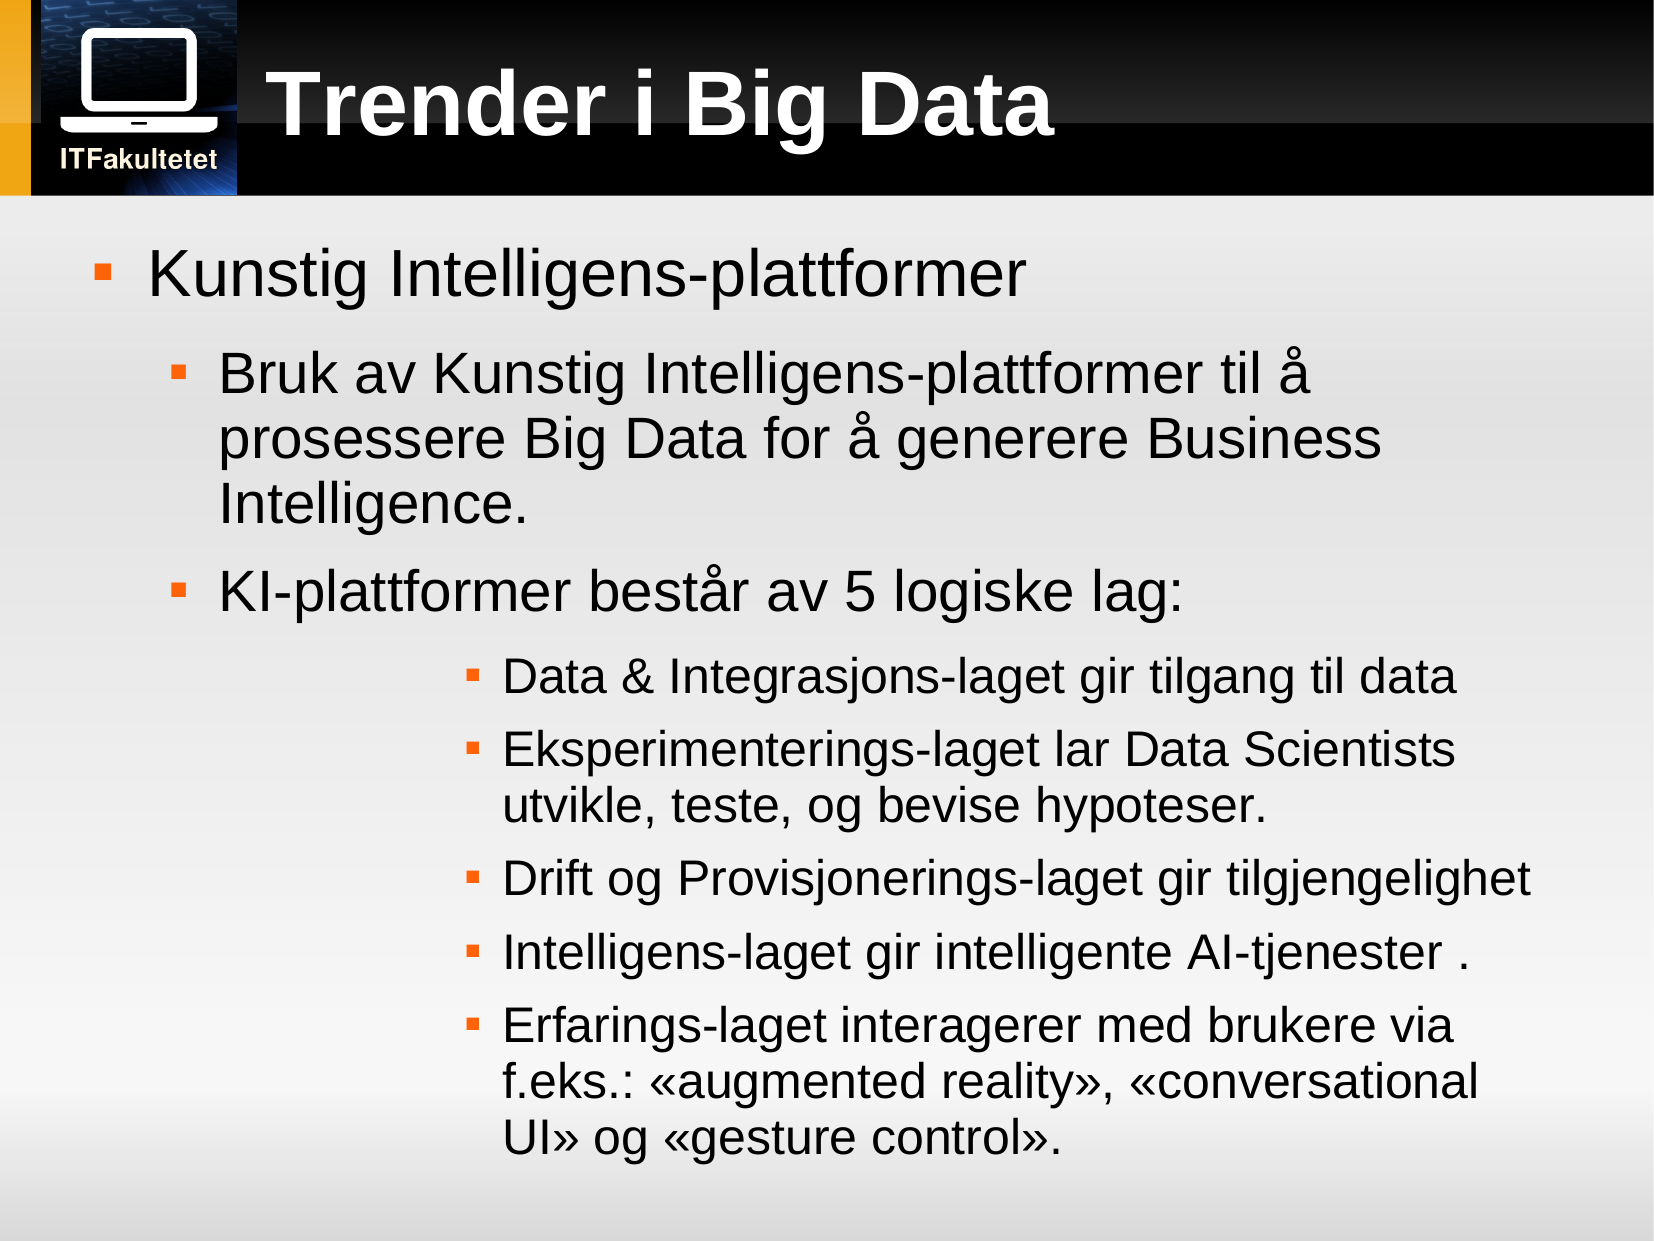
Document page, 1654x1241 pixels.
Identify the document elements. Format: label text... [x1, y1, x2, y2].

list Kunstig Intelligens-plattformer Bruk av Kunstig Intelligens-plattformer til å prosessere Big Data for å generere Business Intelligence. KI-plattformer består av 5 logiske lag: Data & Integrasjons-laget gir tilgang til data Eksperimenterings-laget lar Data Scientists utvikle, teste, og bevise hypoteser. Drift og Provisjonerings-laget gir tilgjengelighet Intelligens-laget gir intelligente AI-tjenester . Erfarings-laget interagerer med brukere via f.eks.: «augmented reality», «conversational UI» og «gesture control». [76, 236, 1565, 1241]
picture [0, 0, 1654, 1241]
title Trender i Big Data [265, 0, 1565, 208]
